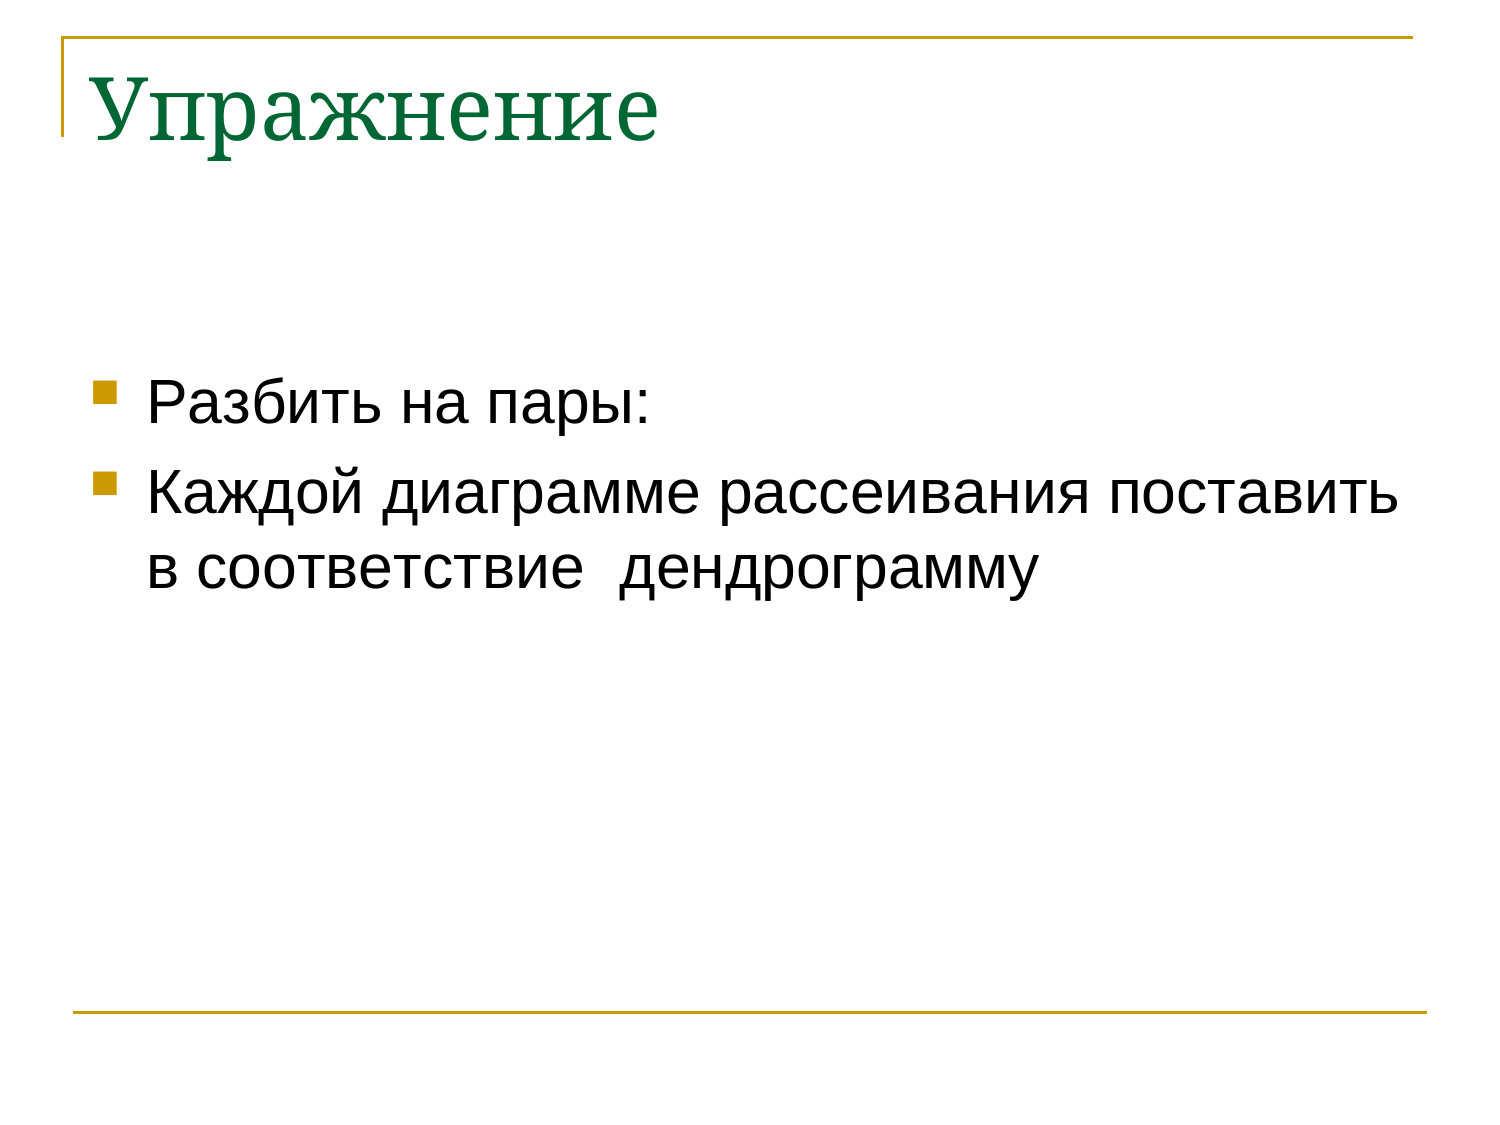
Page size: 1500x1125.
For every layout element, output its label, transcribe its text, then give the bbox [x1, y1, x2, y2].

list Разбить на пары: Каждой диаграмме рассеивания поставить в соответствие дендрограмму [75, 262, 1426, 1006]
title Упражнение [75, 45, 1426, 233]
